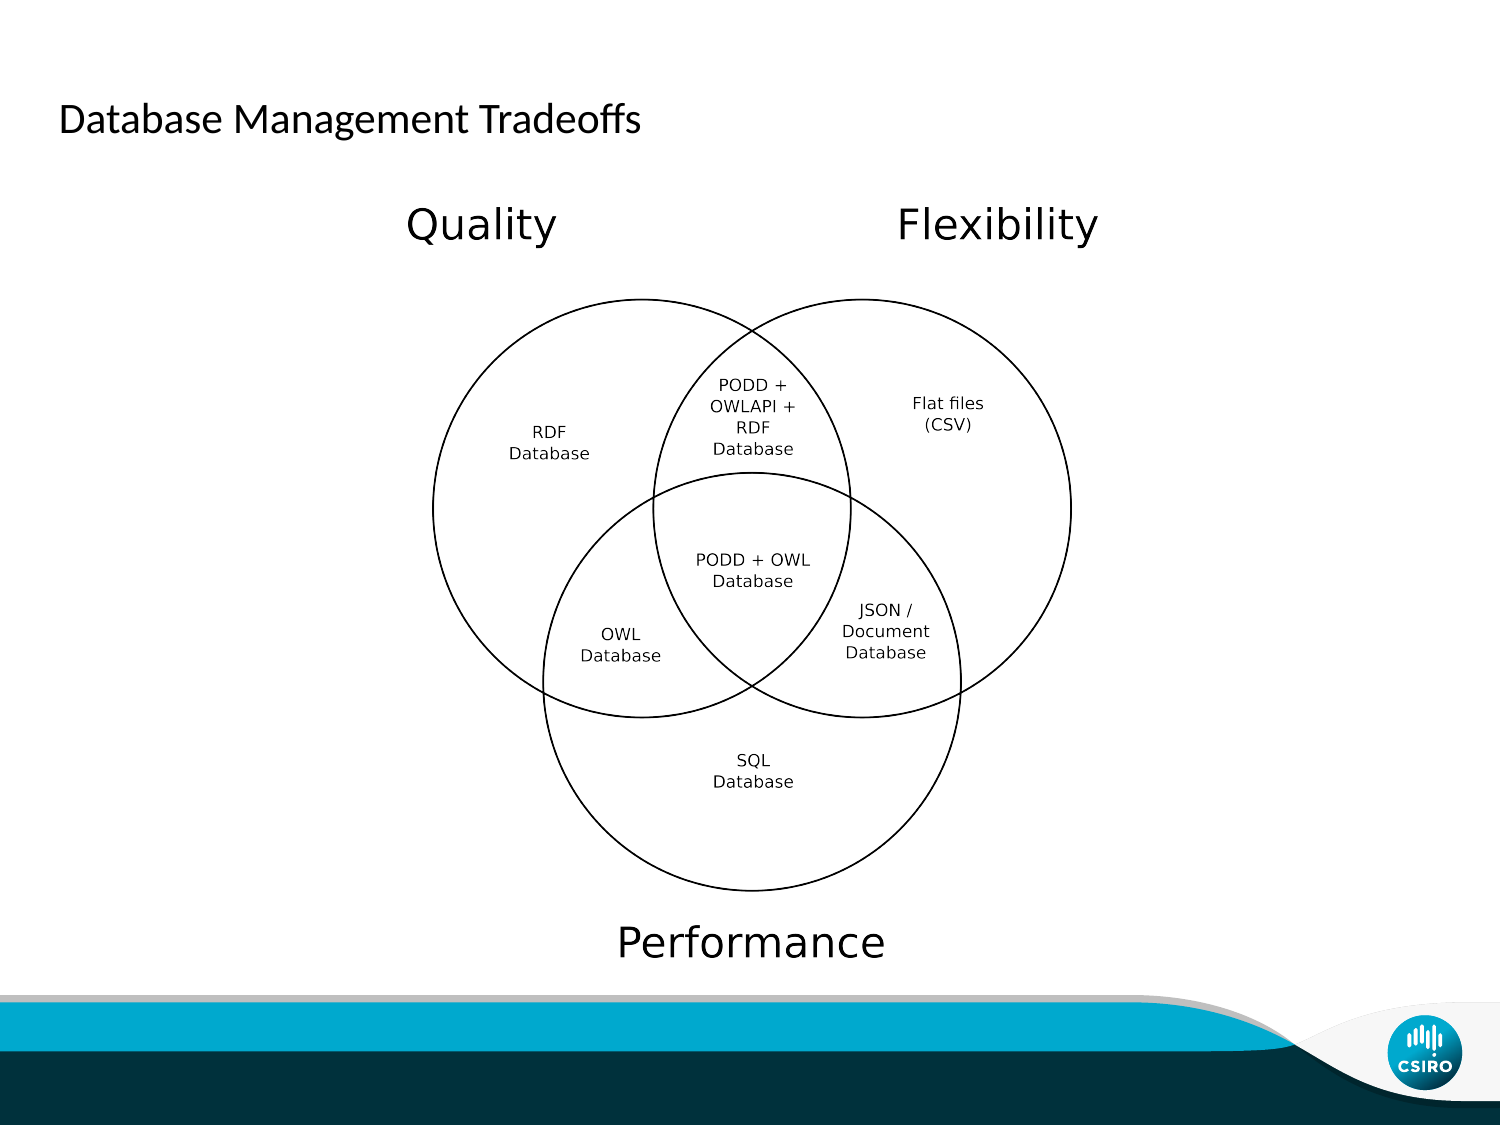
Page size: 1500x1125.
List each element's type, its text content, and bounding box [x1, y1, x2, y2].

title Database Management Tradeoffs [58, 45, 1447, 185]
picture [408, 207, 1098, 959]
